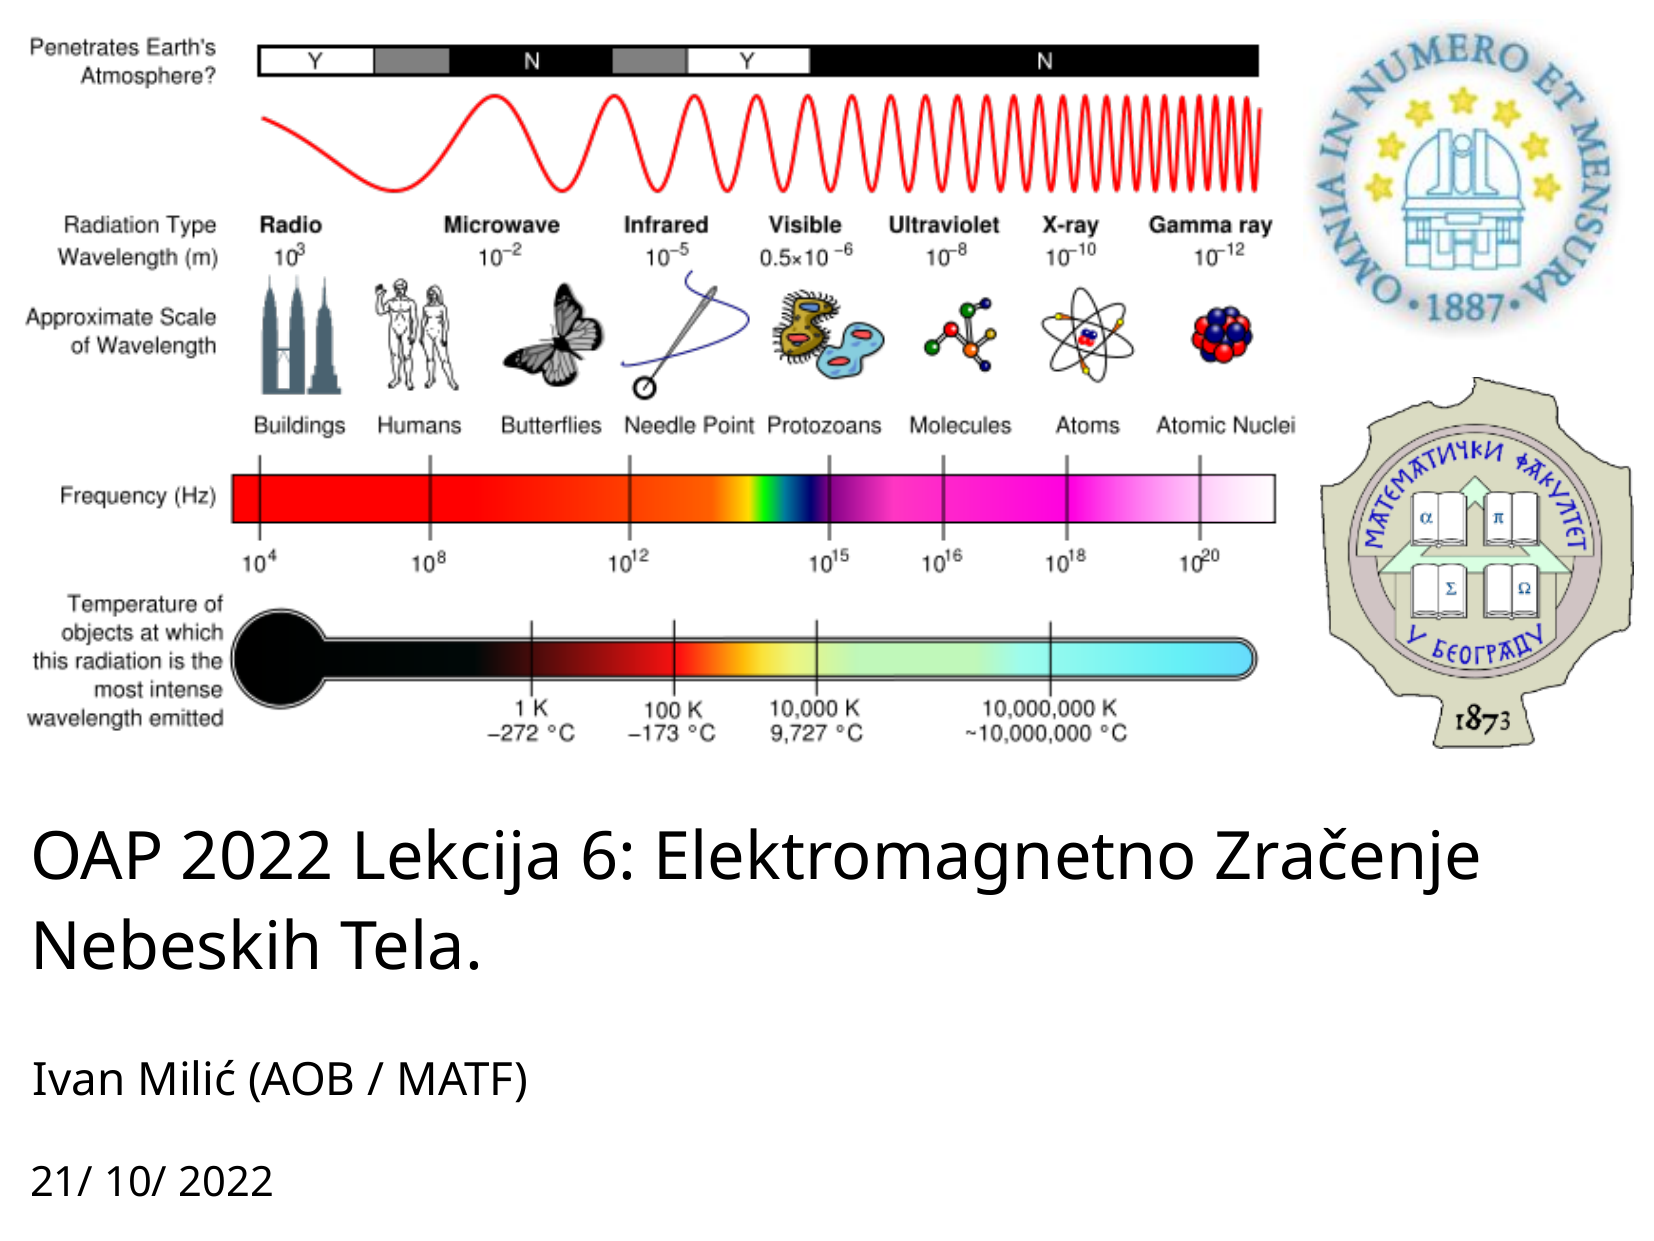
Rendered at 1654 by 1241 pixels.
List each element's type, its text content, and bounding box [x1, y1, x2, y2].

picture [22, 19, 1625, 788]
text_box Ivan Milić (AOB / MATF) [18, 1038, 1331, 1147]
subtitle 21/ 10/ 2022 [30, 1130, 1531, 1231]
text_box OAP 2022 Lekcija 6: Elektromagnetno Zračenje Nebeskih Tela. [30, 777, 1596, 1020]
picture [1320, 377, 1634, 749]
